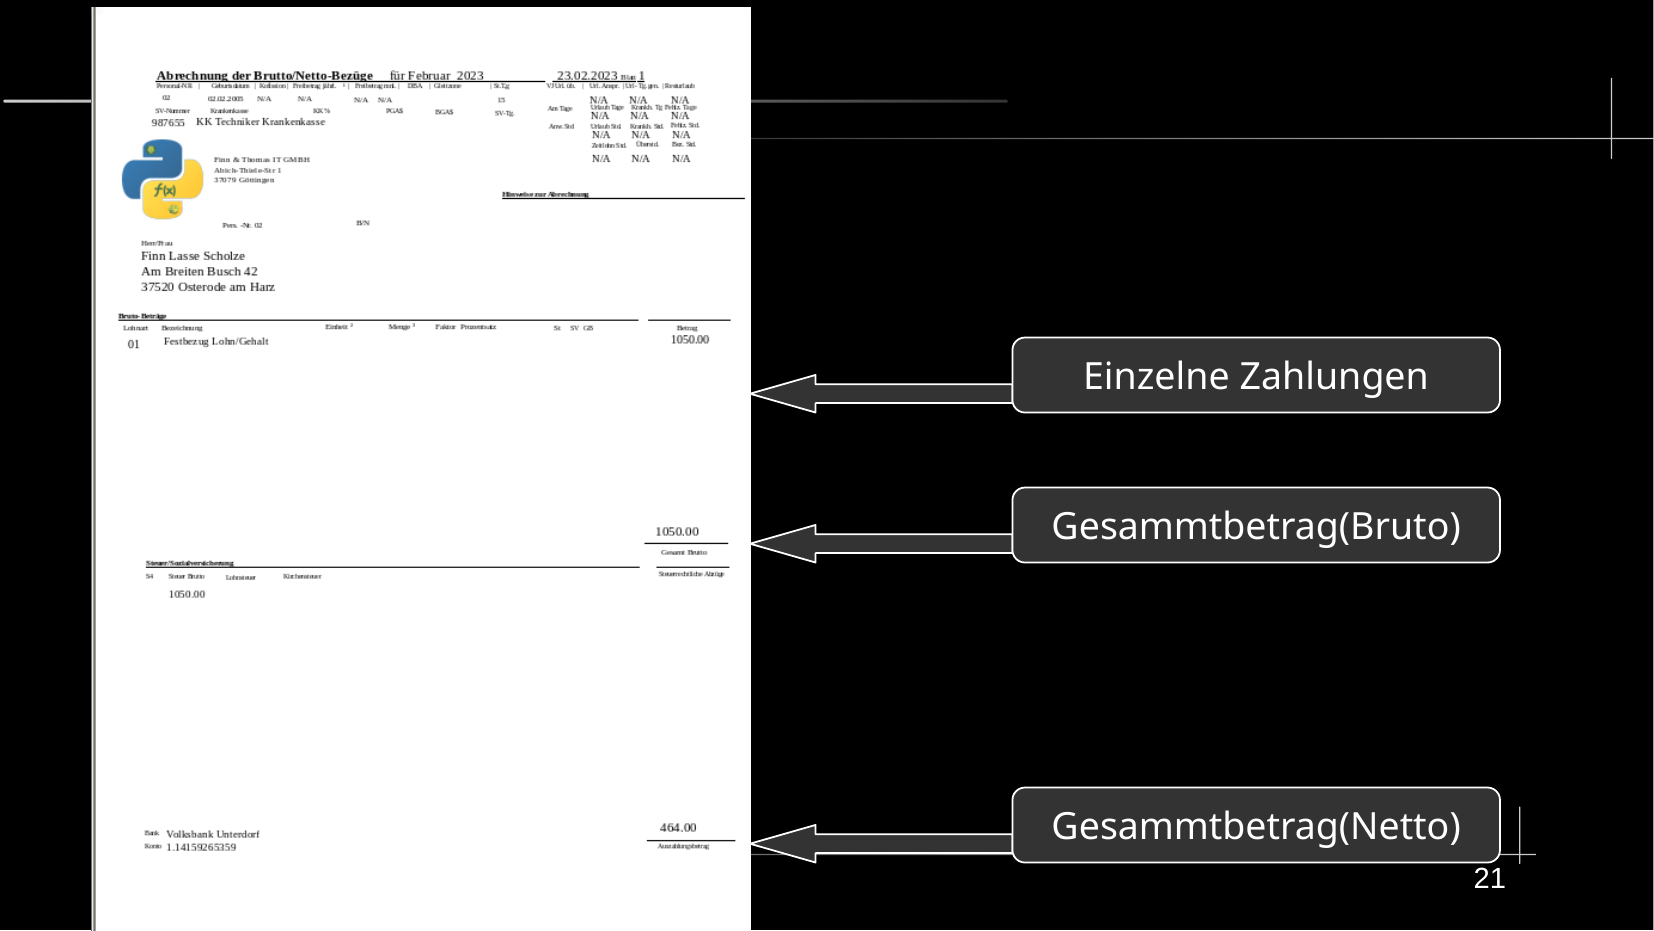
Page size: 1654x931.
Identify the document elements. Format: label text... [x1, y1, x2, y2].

text_box [749, 524, 1012, 563]
text_box Gesammtbetrag(Bruto) [1012, 487, 1501, 563]
text_box [749, 374, 1012, 413]
picture [91, 7, 751, 931]
text_box [749, 824, 1012, 863]
text_box Gesammtbetrag(Netto) [1012, 787, 1501, 863]
text_box Einzelne Zahlungen [1012, 337, 1501, 413]
